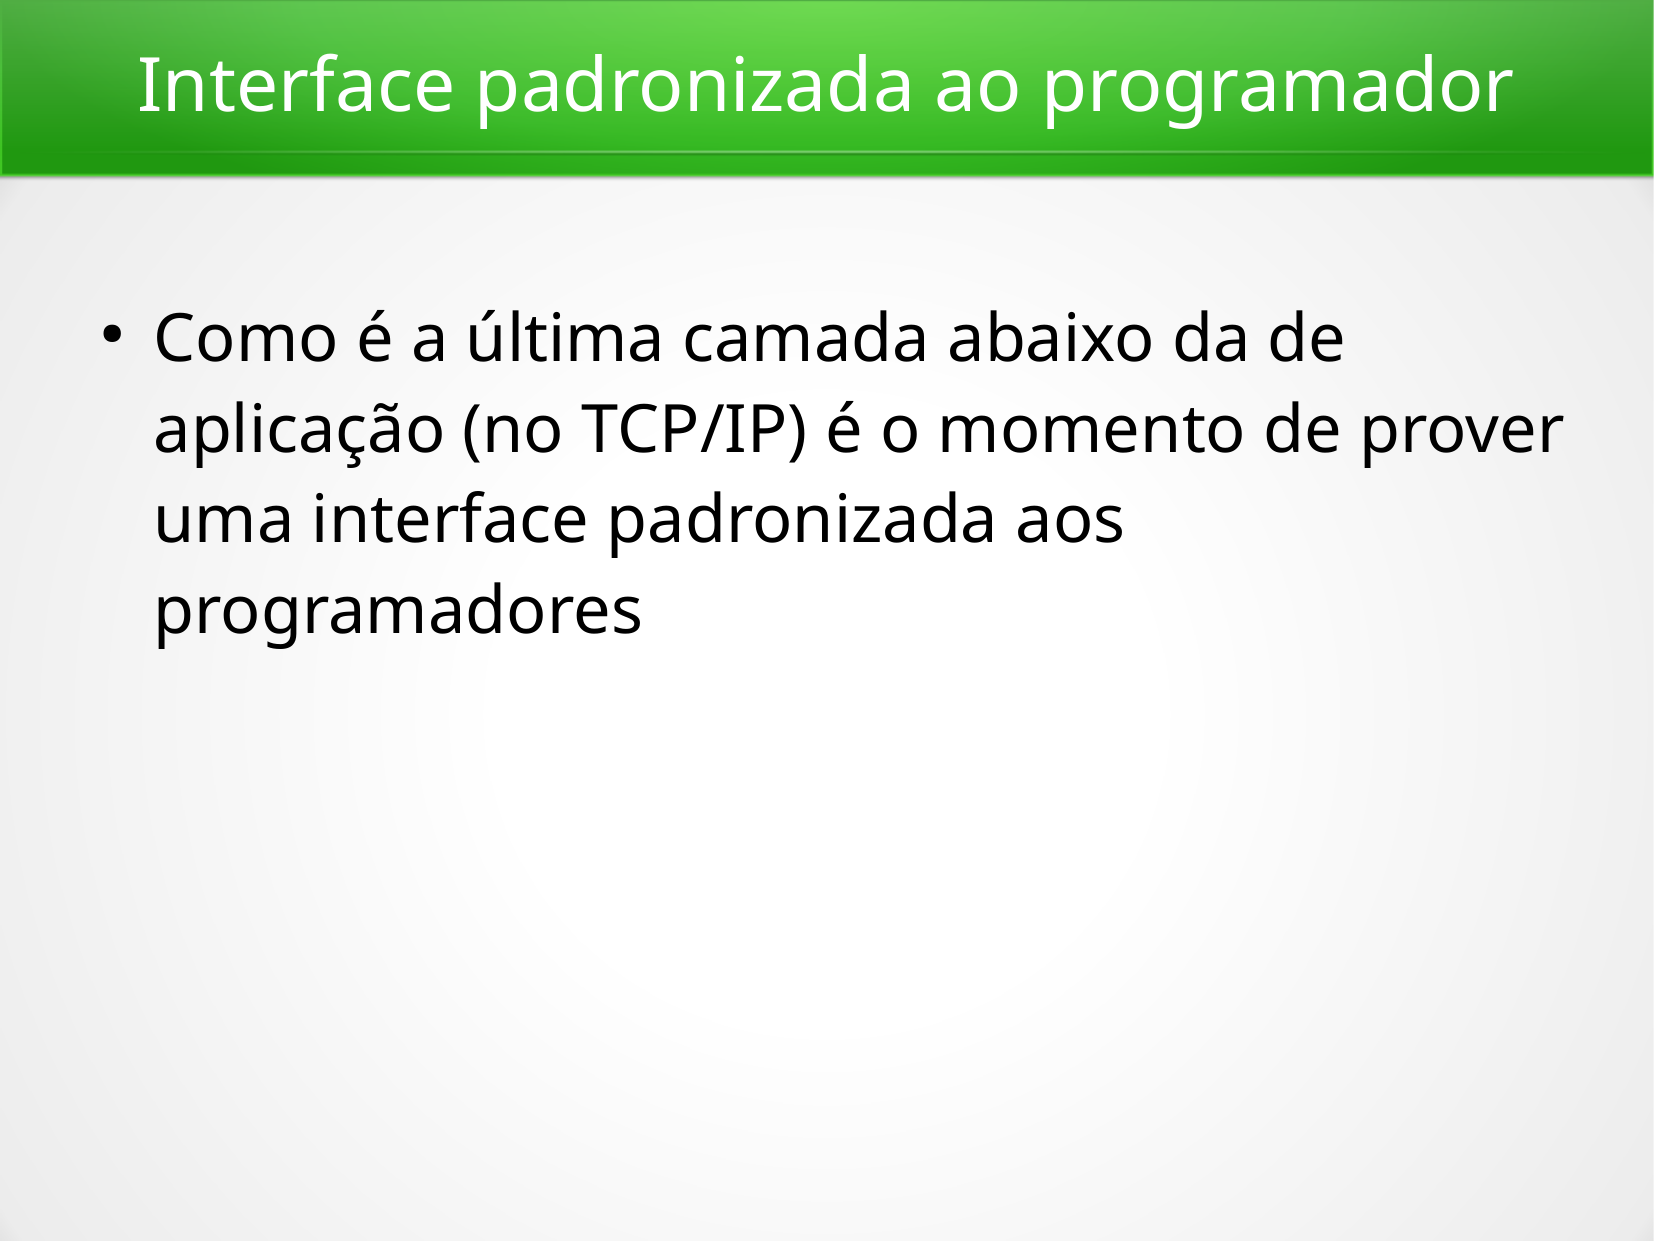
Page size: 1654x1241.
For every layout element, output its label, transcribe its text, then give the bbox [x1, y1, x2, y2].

list Como é a última camada abaixo da de aplicação (no TCP/IP) é o momento de prover uma interface padronizada aos programadores [82, 290, 1571, 1010]
picture [0, 0, 1654, 1241]
title Interface padronizada ao programador [82, 11, 1571, 154]
